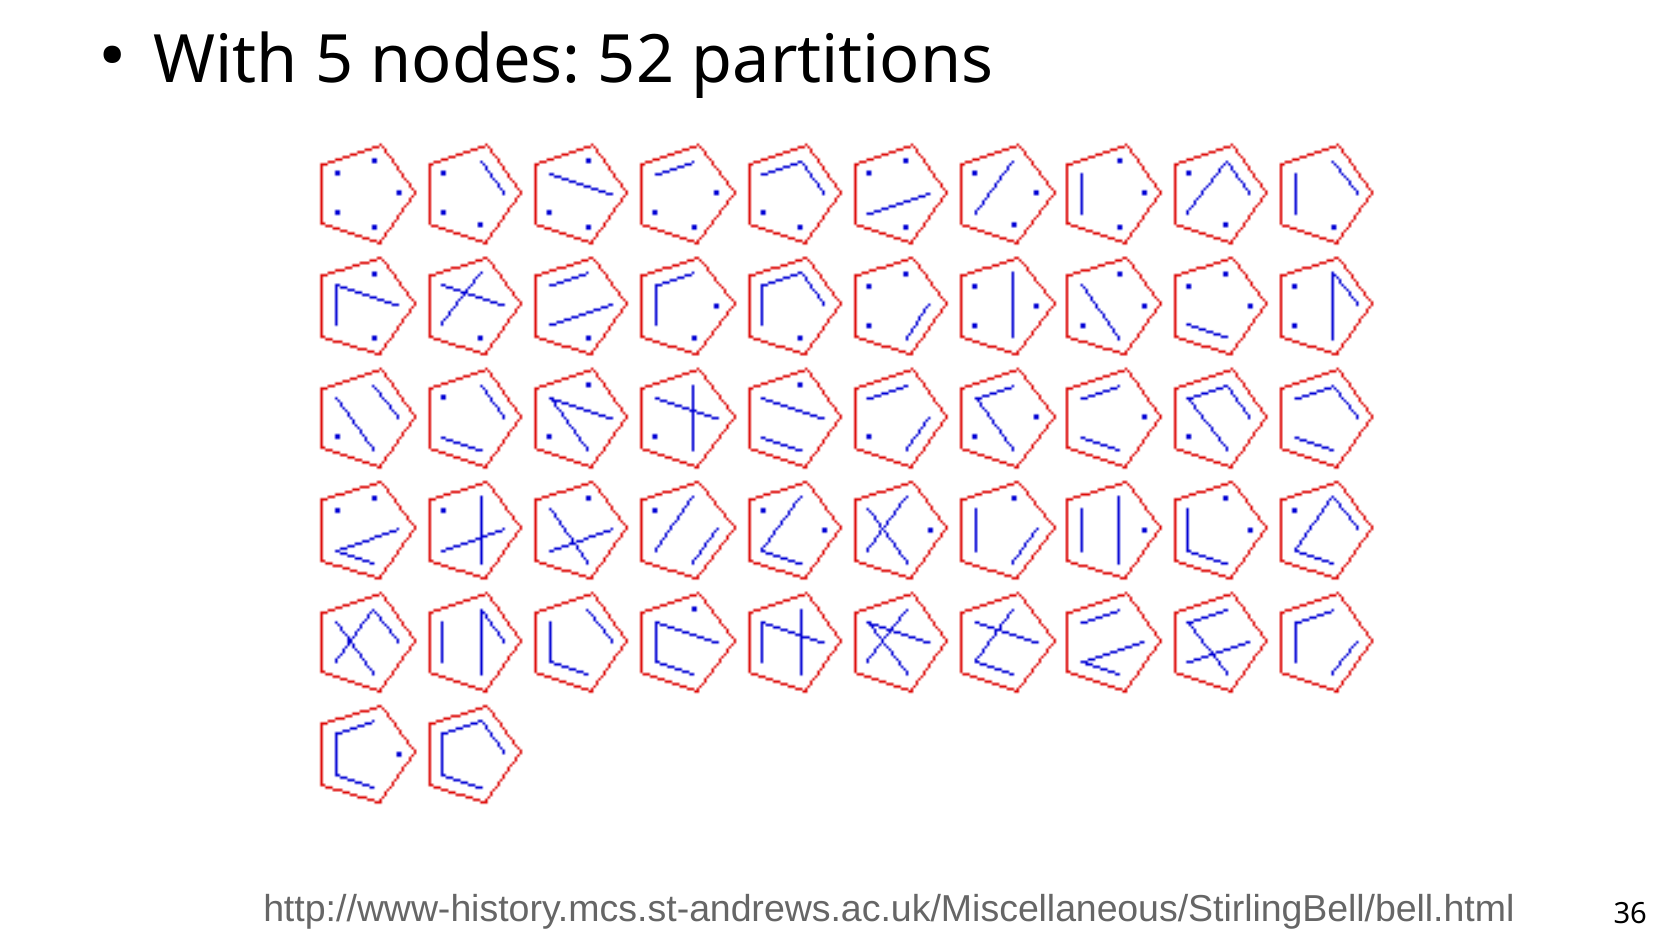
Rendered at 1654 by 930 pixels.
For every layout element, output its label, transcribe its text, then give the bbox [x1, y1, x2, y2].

text_box http://www-history.mcs.st-andrews.ac.uk/Miscellaneous/StirlingBell/bell.html [248, 879, 1531, 930]
list With 5 nodes: 52 partitions [82, 10, 1571, 551]
picture [294, 127, 1406, 824]
